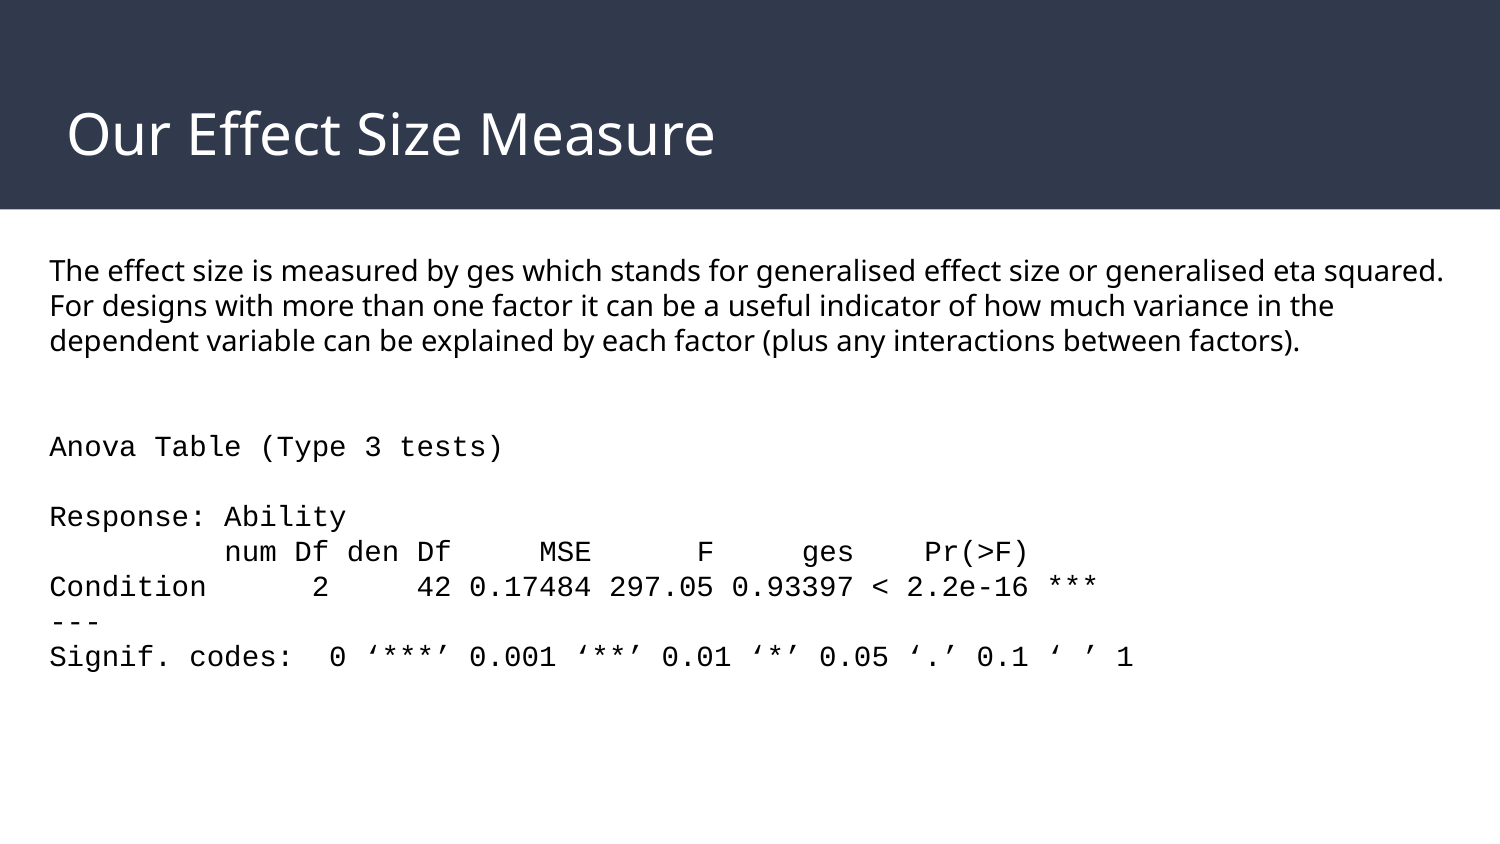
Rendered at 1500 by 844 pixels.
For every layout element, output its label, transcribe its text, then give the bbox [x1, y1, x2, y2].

title Our Effect Size Measure [51, 82, 1449, 185]
text_box The effect size is measured by ges which stands for generalised effect size or generalised eta squared. For designs with more than one factor it can be a useful indicator of how much variance in the dependent variable can be explained by each factor (plus any interactions between factors). Anova Table (Type 3 tests) Response: Ability num Df den Df MSE F ges Pr(>F) Condition 2 42 0.17484 297.05 0.93397 < 2.2e-16 *** --- Signif. codes: 0 ‘***’ 0.001 ‘**’ 0.01 ‘*’ 0.05 ‘.’ 0.1 ‘ ’ 1 [34, 237, 1470, 770]
